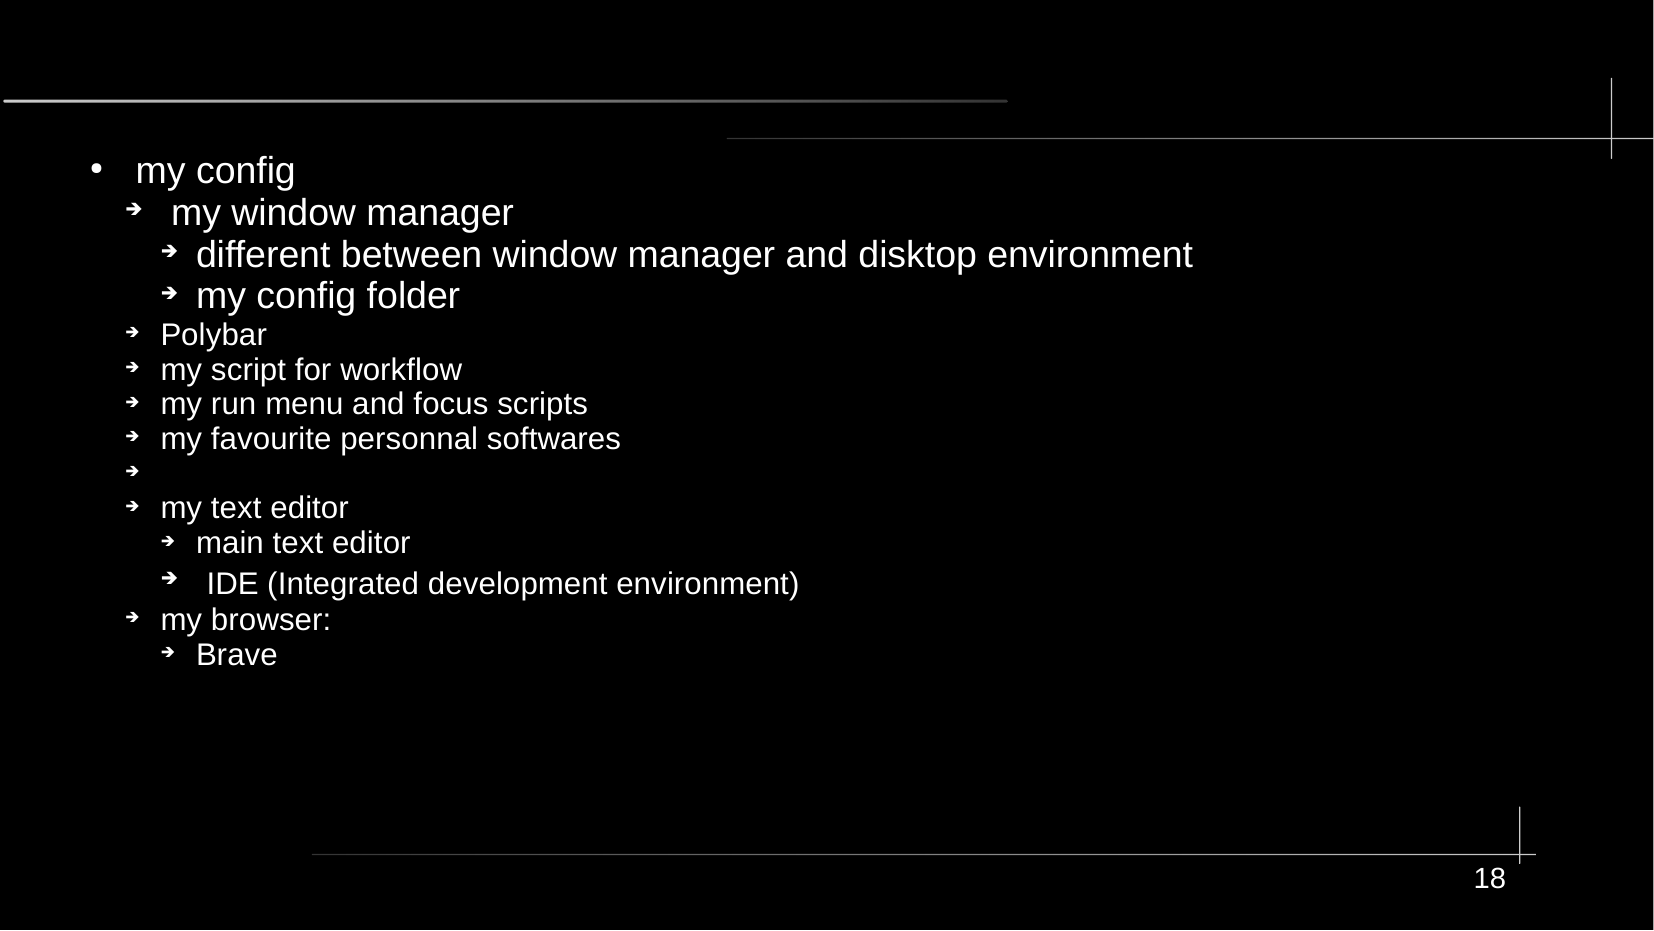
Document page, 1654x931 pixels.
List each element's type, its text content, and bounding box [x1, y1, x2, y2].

text_box my config my window manager different between window manager and disktop environment my config folder Polybar my script for workflow my run menu and focus scripts my favourite personnal softwares my text editor main text editor IDE (Integrated development environment) my browser: Brave [75, 141, 1388, 787]
